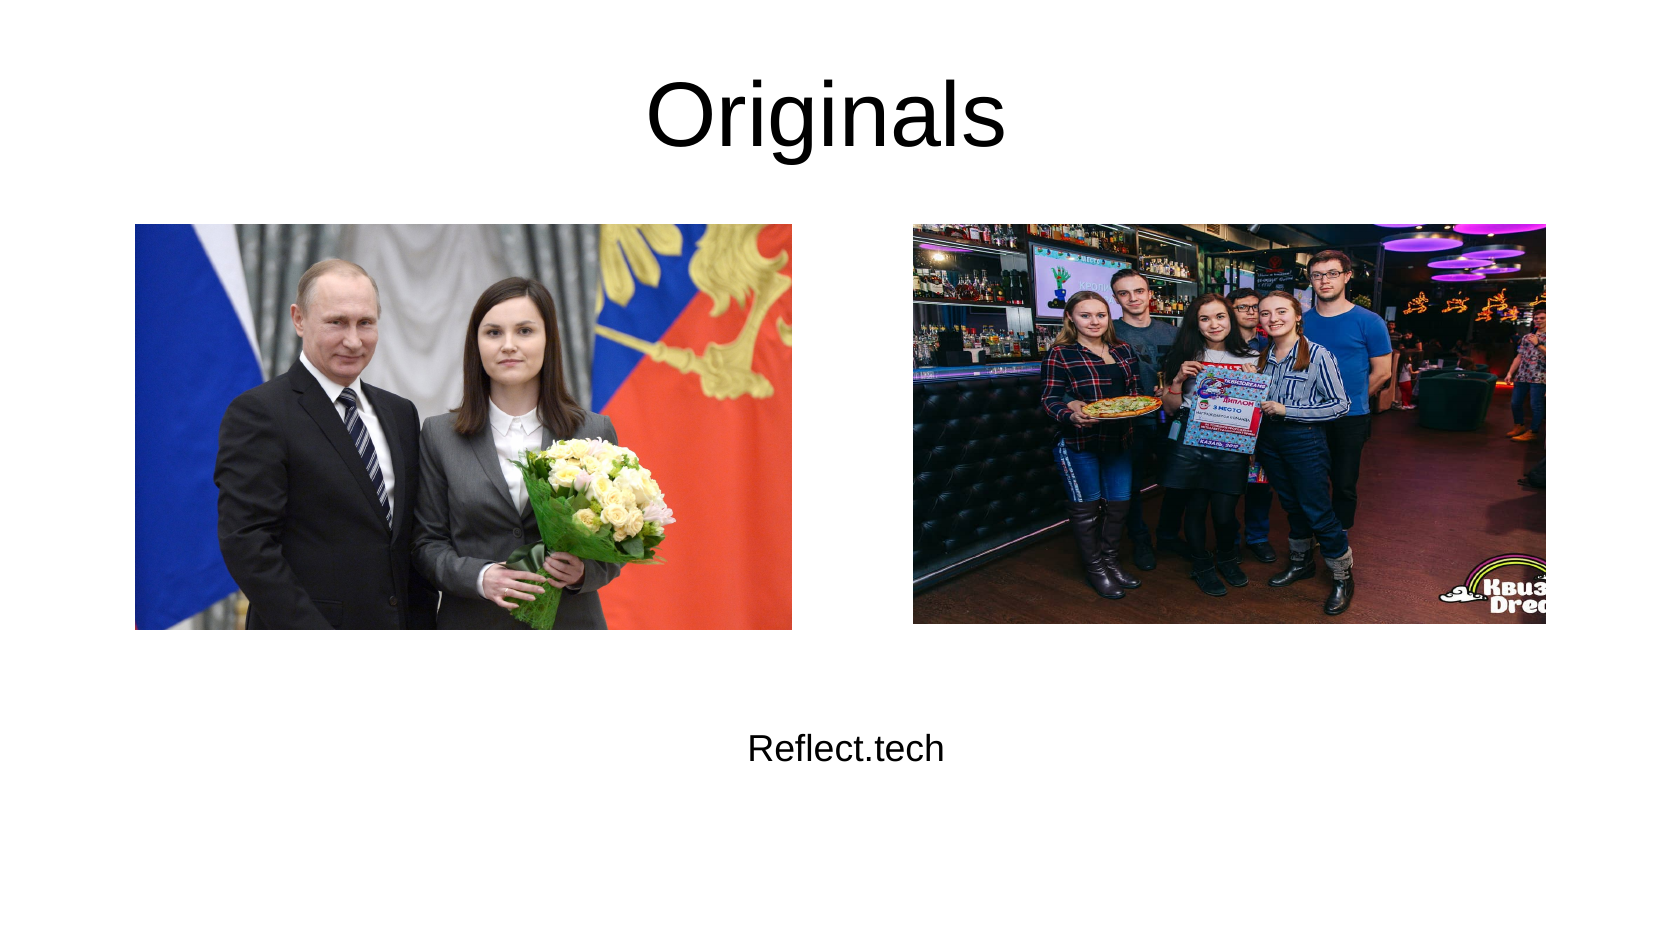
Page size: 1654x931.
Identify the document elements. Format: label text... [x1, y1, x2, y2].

text_box Reflect.tech [732, 720, 961, 777]
title Originals [82, 37, 1571, 193]
picture [135, 224, 792, 631]
picture [913, 224, 1546, 624]
